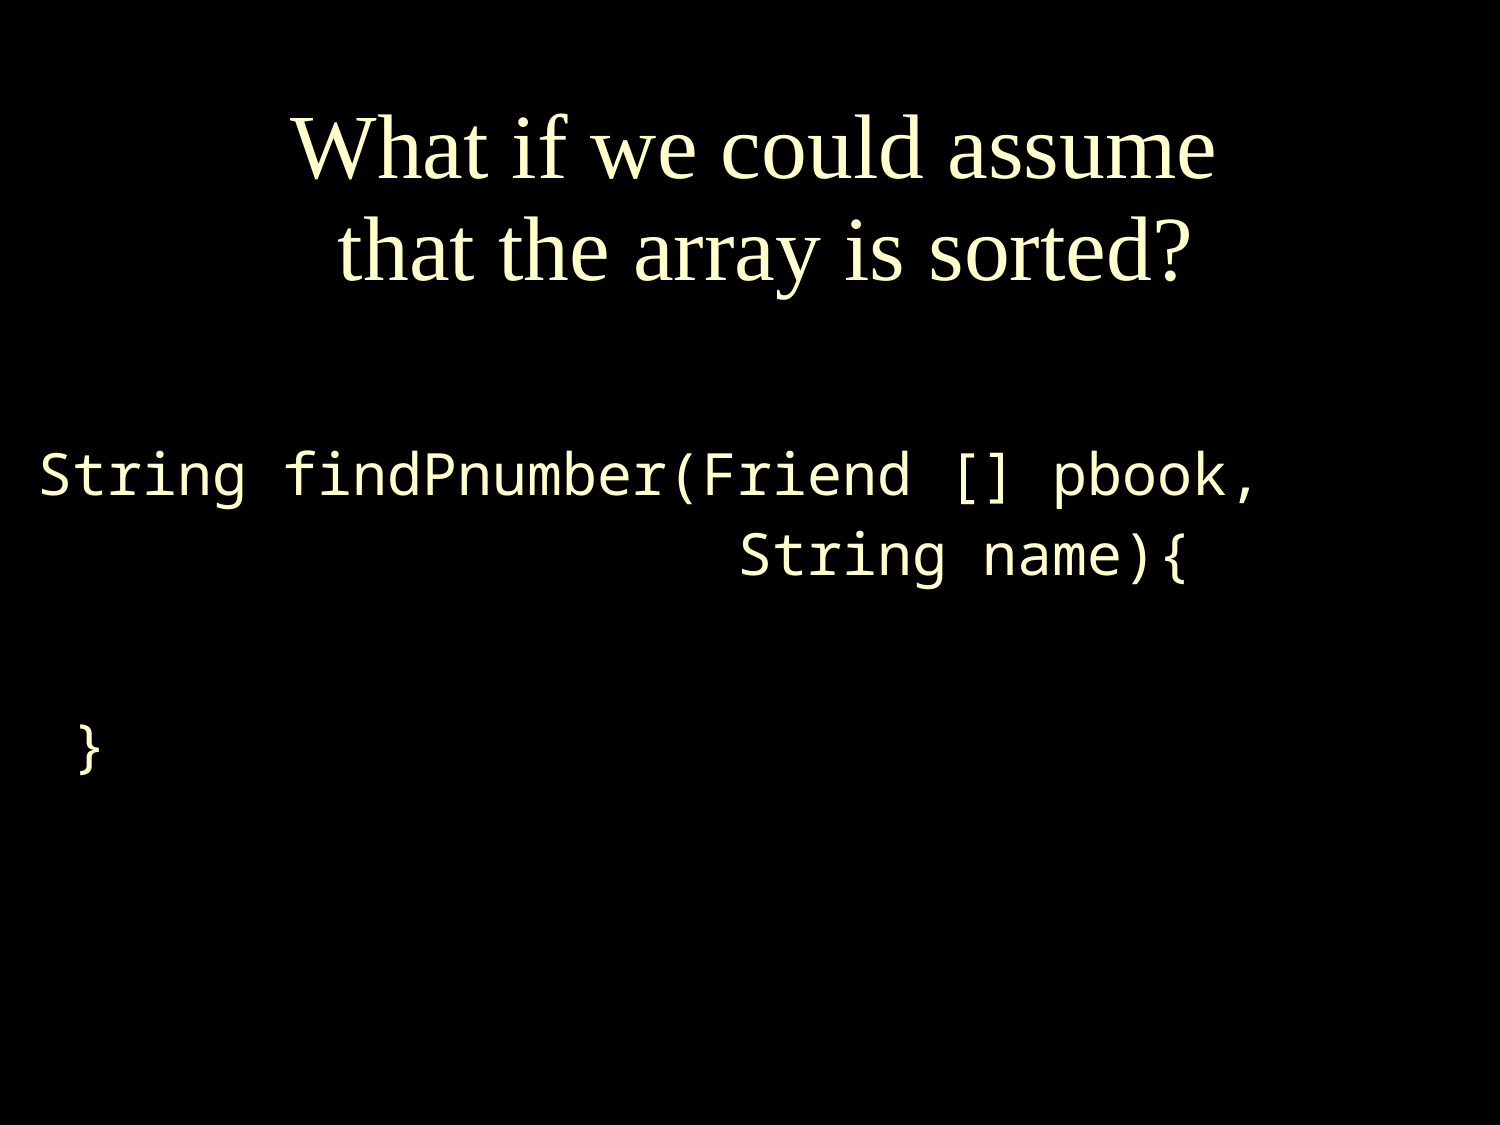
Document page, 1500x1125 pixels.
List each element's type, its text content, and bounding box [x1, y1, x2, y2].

title What if we could assume that the array is sorted? [37, 96, 1496, 300]
list String findPnumber(Friend [] pbook, String name){ } [37, 337, 1497, 991]
